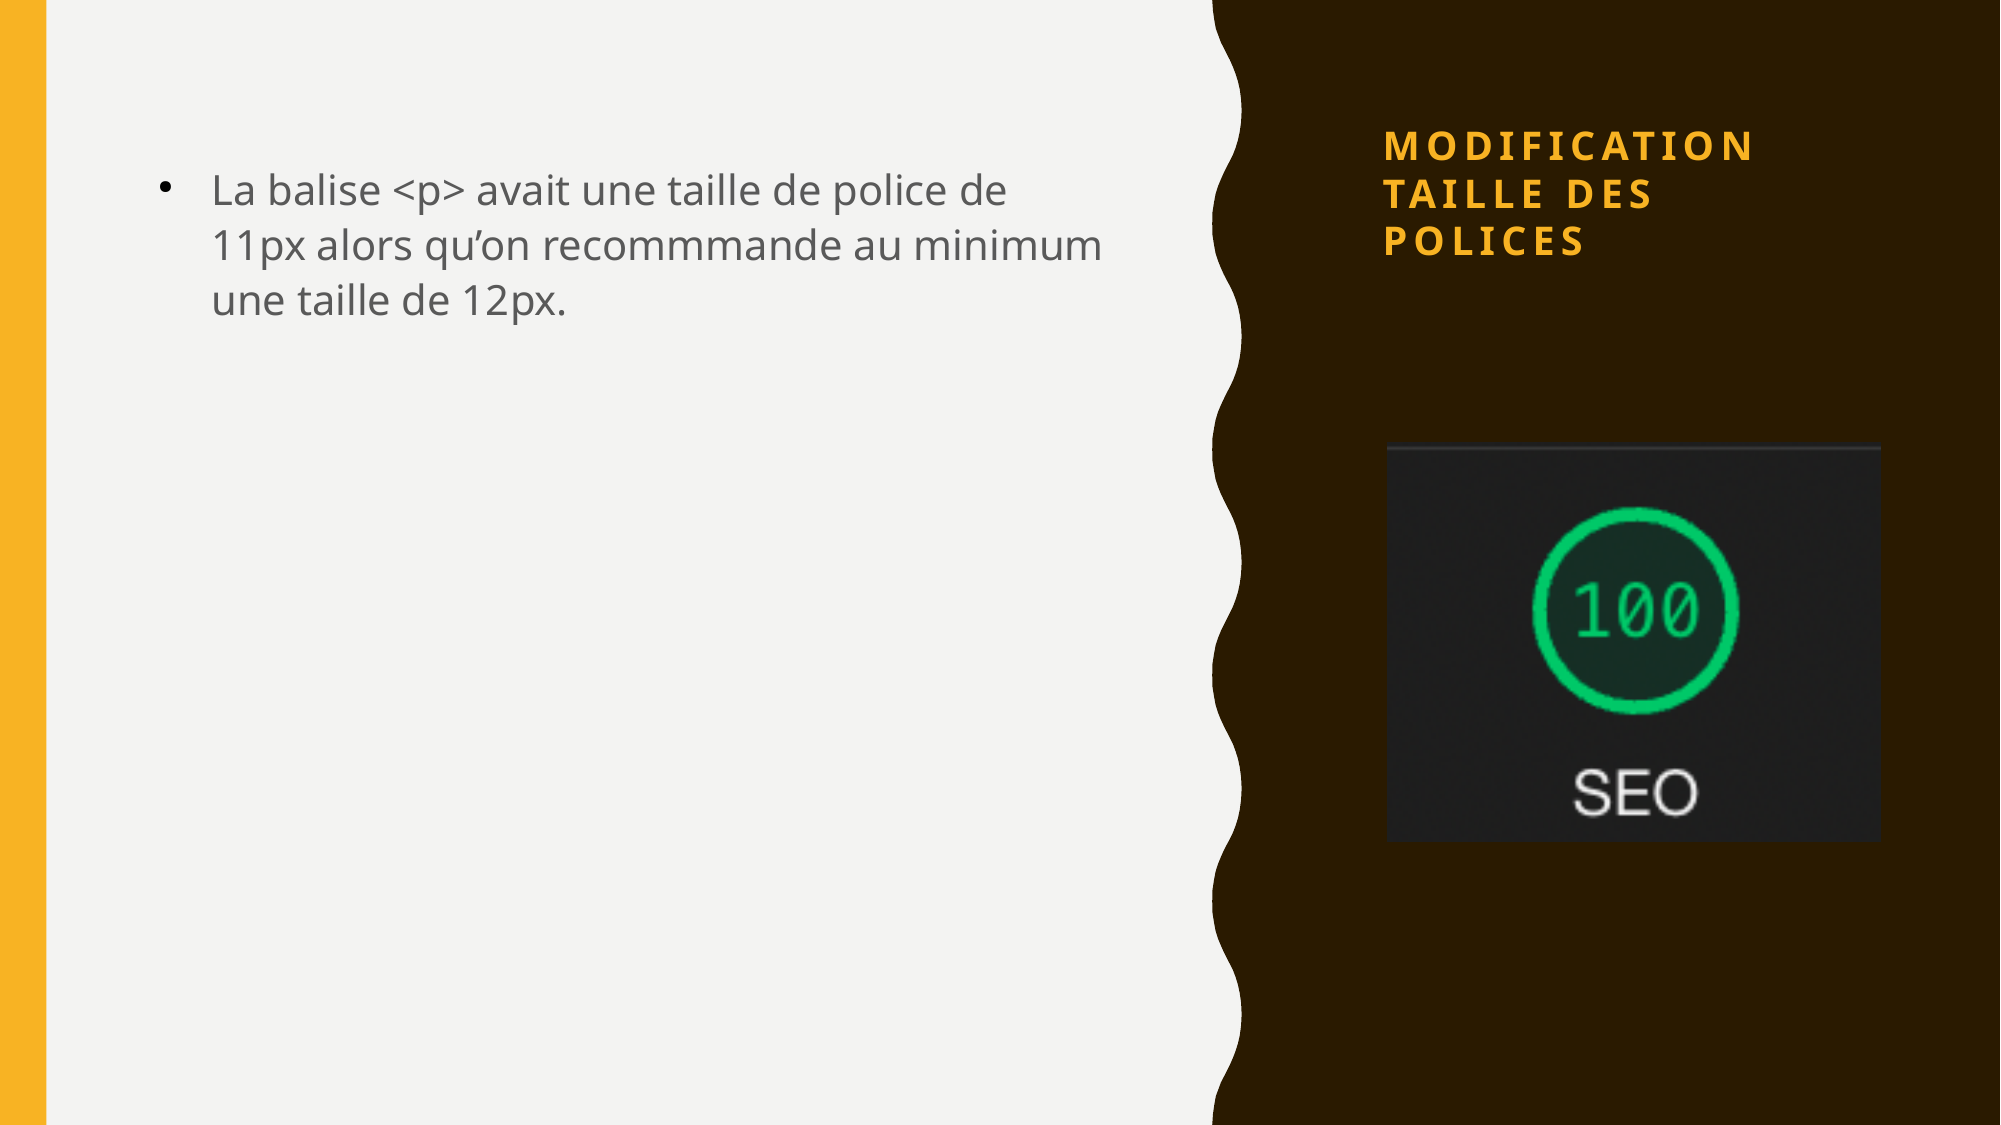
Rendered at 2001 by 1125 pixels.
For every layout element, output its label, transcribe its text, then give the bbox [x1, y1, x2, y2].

list La balise <p> avait une taille de police de 11px alors qu’on recommmande au minimum une taille de 12px. [125, 151, 1123, 969]
title Modification taille des polices [1367, 75, 1875, 272]
picture [1387, 442, 1881, 842]
